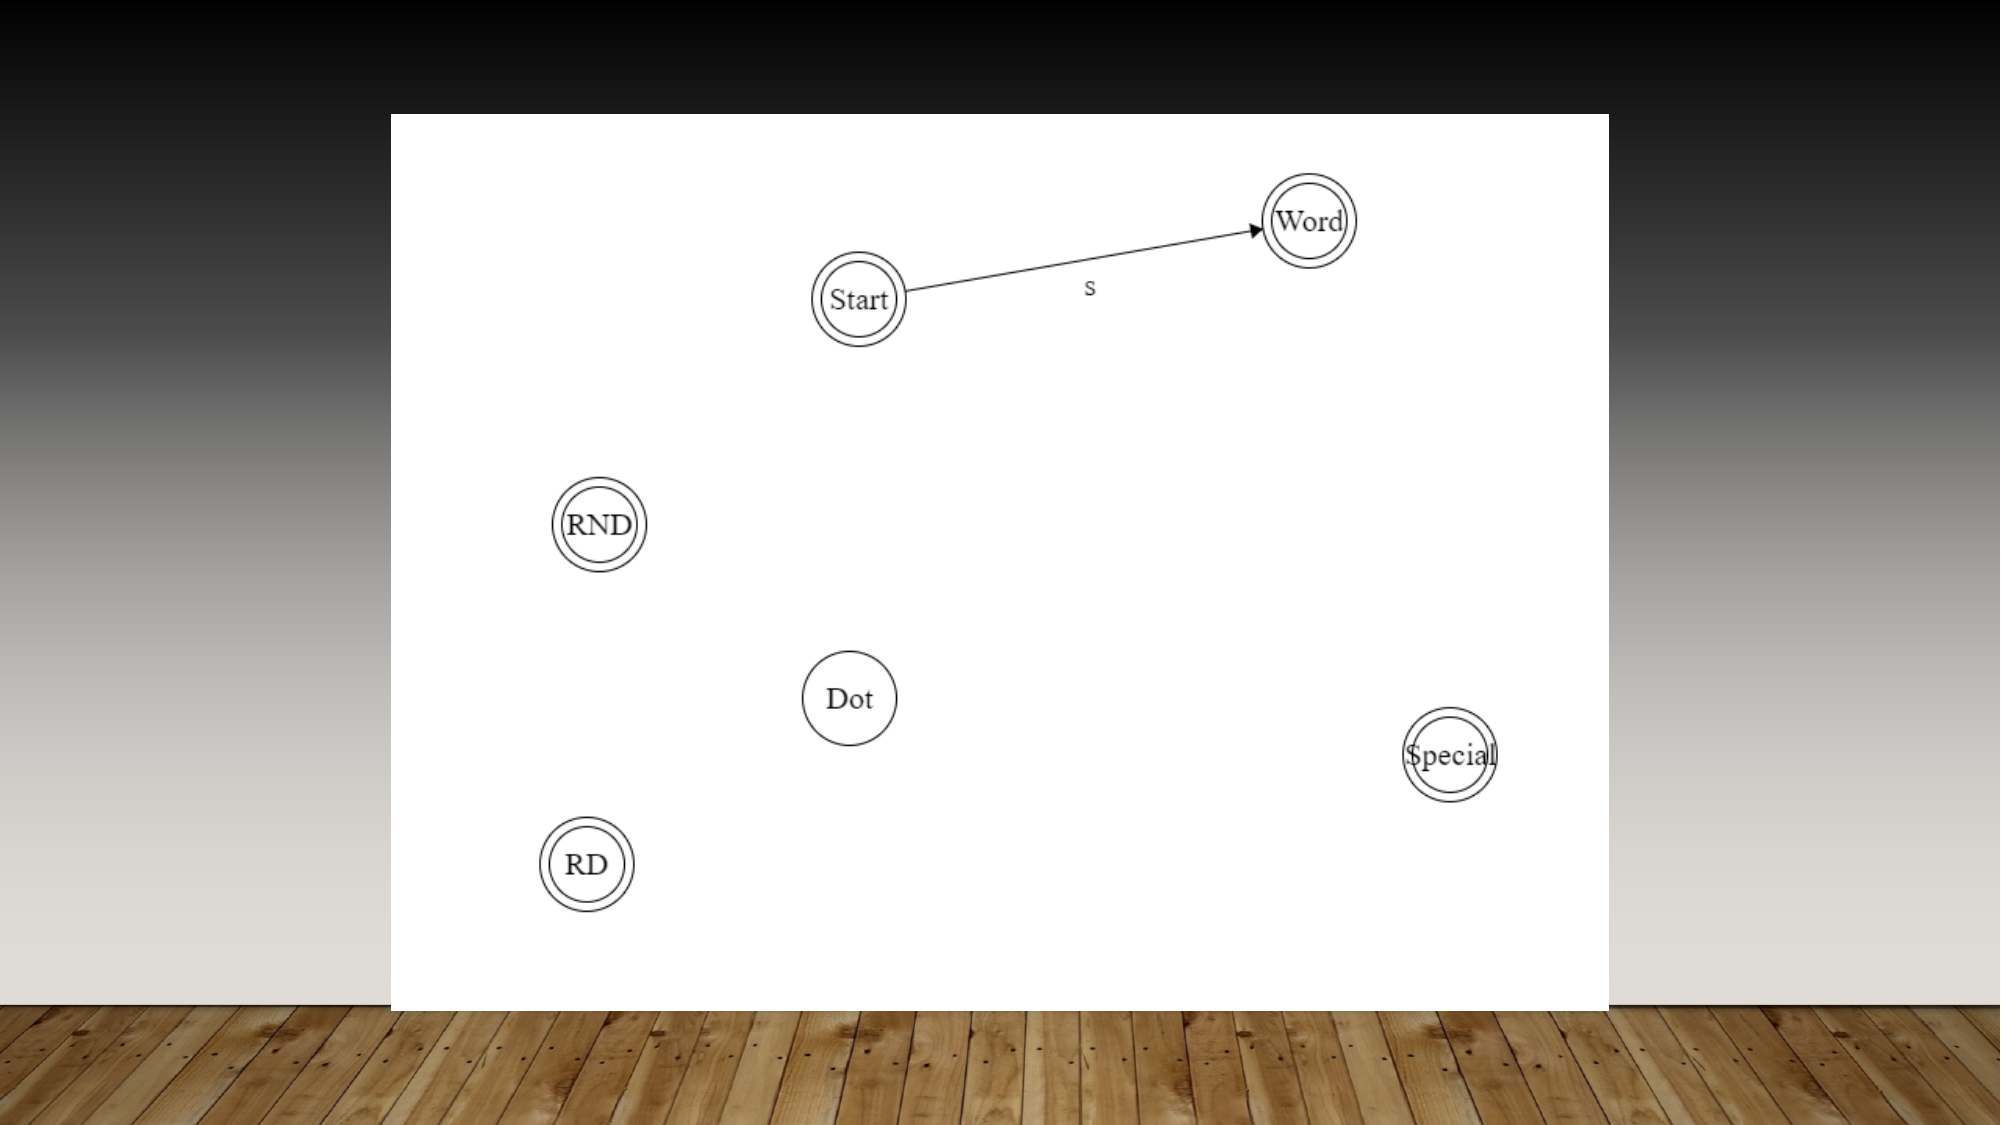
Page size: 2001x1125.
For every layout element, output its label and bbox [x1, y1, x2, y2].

picture [0, 114, 2000, 1125]
